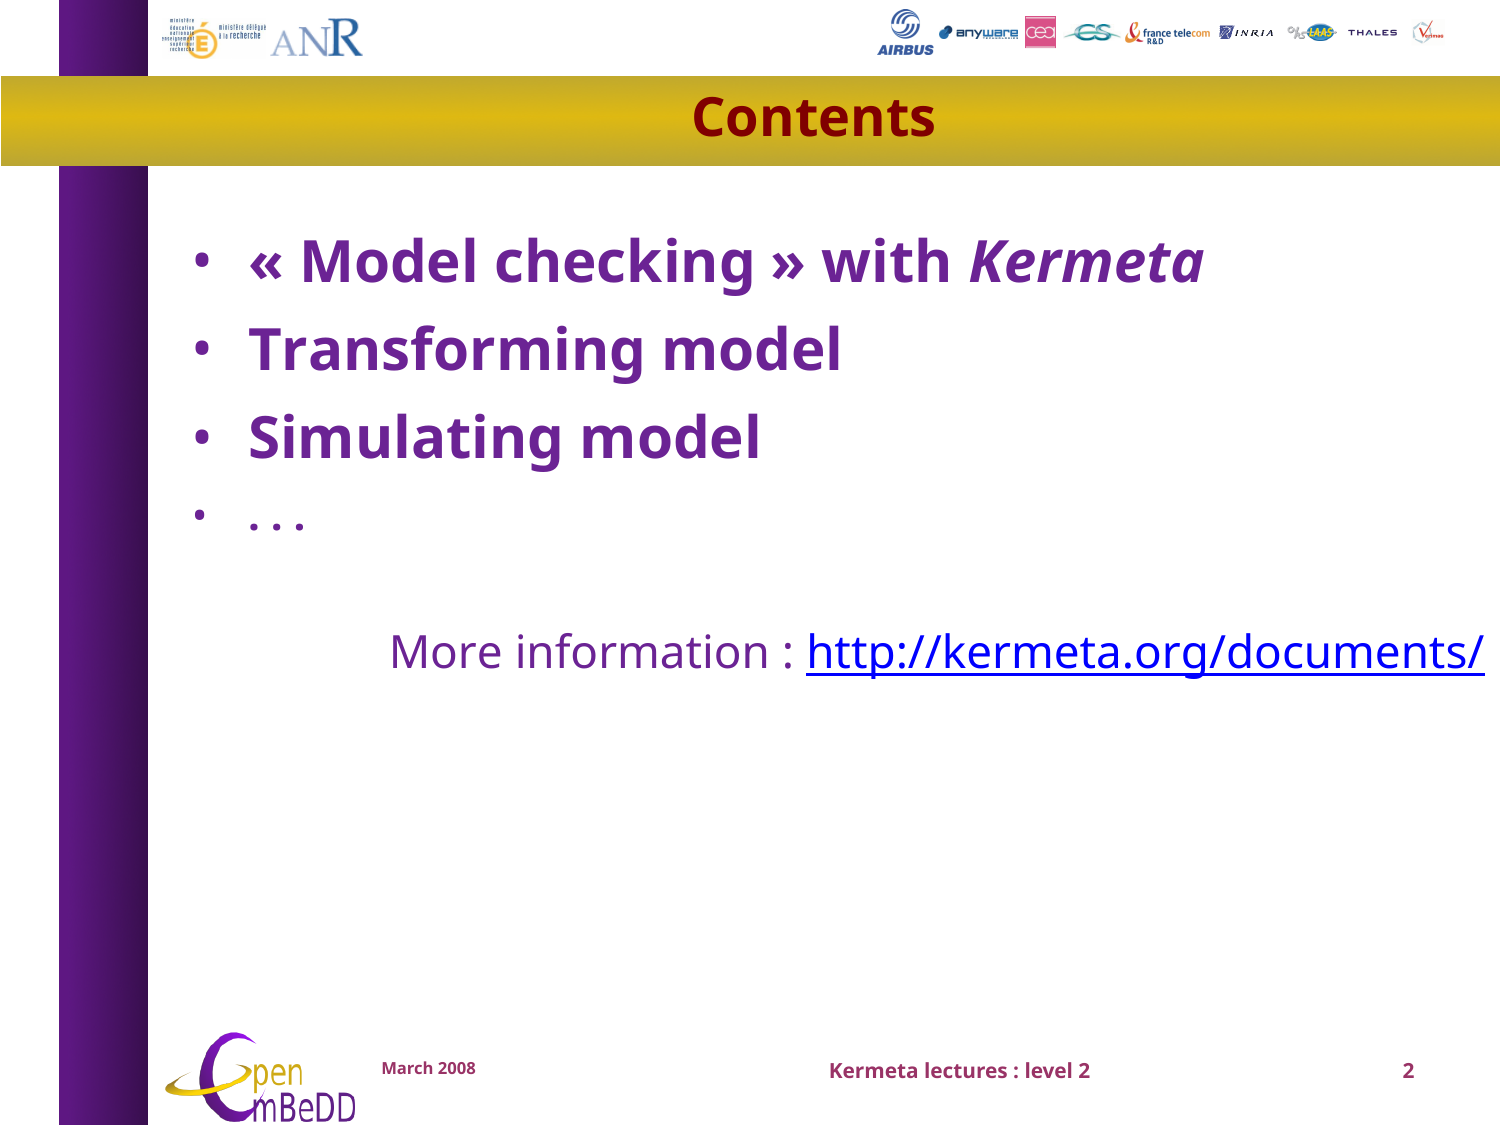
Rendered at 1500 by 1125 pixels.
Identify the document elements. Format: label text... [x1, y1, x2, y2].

list « Model checking » with Kermeta Transforming model Simulating model . . . More information : http://kermeta.org/documents/ [177, 216, 1500, 686]
text_box March 2008 [366, 1049, 531, 1101]
picture [165, 1032, 355, 1122]
picture [877, 9, 1445, 55]
picture [162, 18, 266, 59]
text_box Kermeta lectures : level 2 [531, 1049, 1387, 1101]
text_box <numéro> [1387, 1049, 1482, 1101]
picture [1, 0, 1500, 1125]
picture [270, 18, 363, 57]
title Contents [663, 74, 965, 156]
